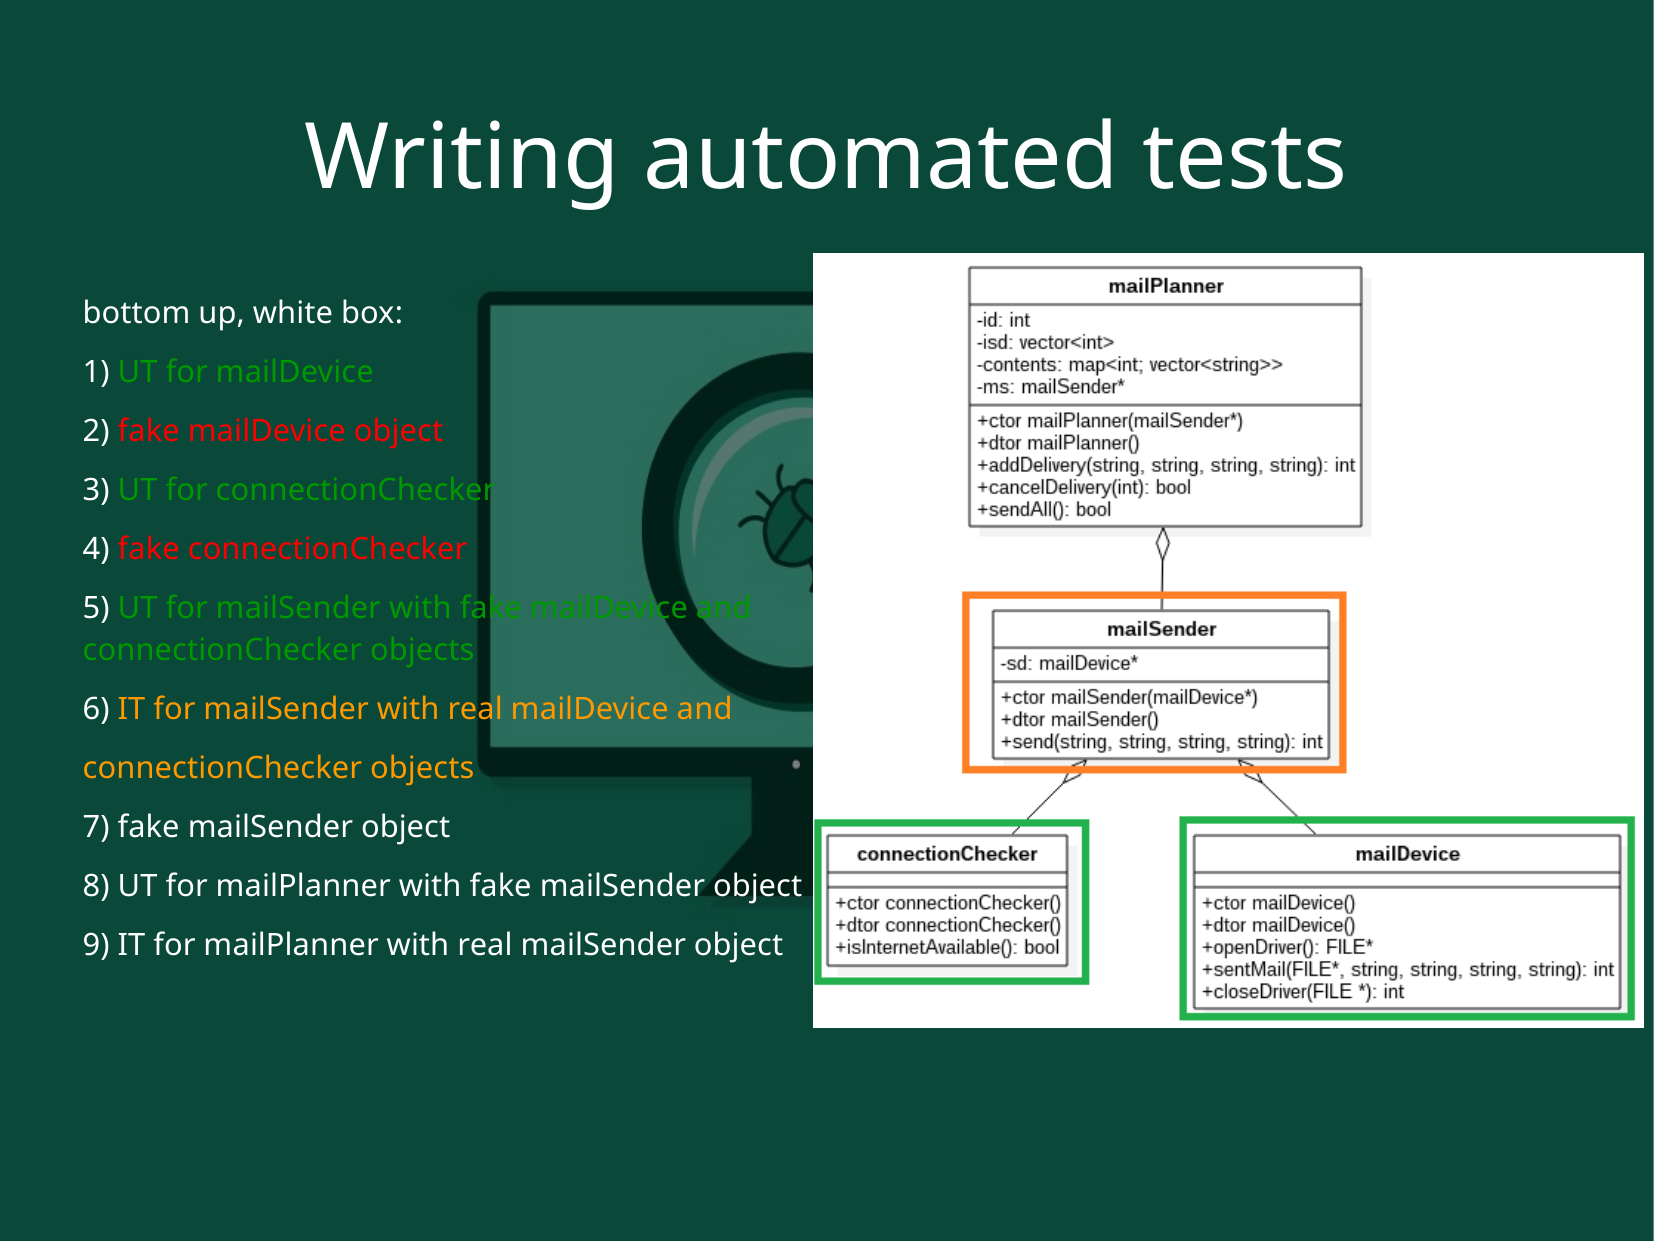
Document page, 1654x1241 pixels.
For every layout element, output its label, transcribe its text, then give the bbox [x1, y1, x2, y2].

picture [0, 0, 1654, 1241]
title Writing automated tests [82, 49, 1571, 257]
list bottom up, white box: 1) UT for mailDevice 2) fake mailDevice object 3) UT for connectionChecker 4) fake connectionChecker 5) UT for mailSender with fake mailDevice and connectionChecker objects 6) IT for mailSender with real mailDevice and connectionChecker objects 7) fake mailSender object 8) UT for mailPlanner with fake mailSender object 9) IT for mailPlanner with real mailSender object [82, 290, 809, 1010]
